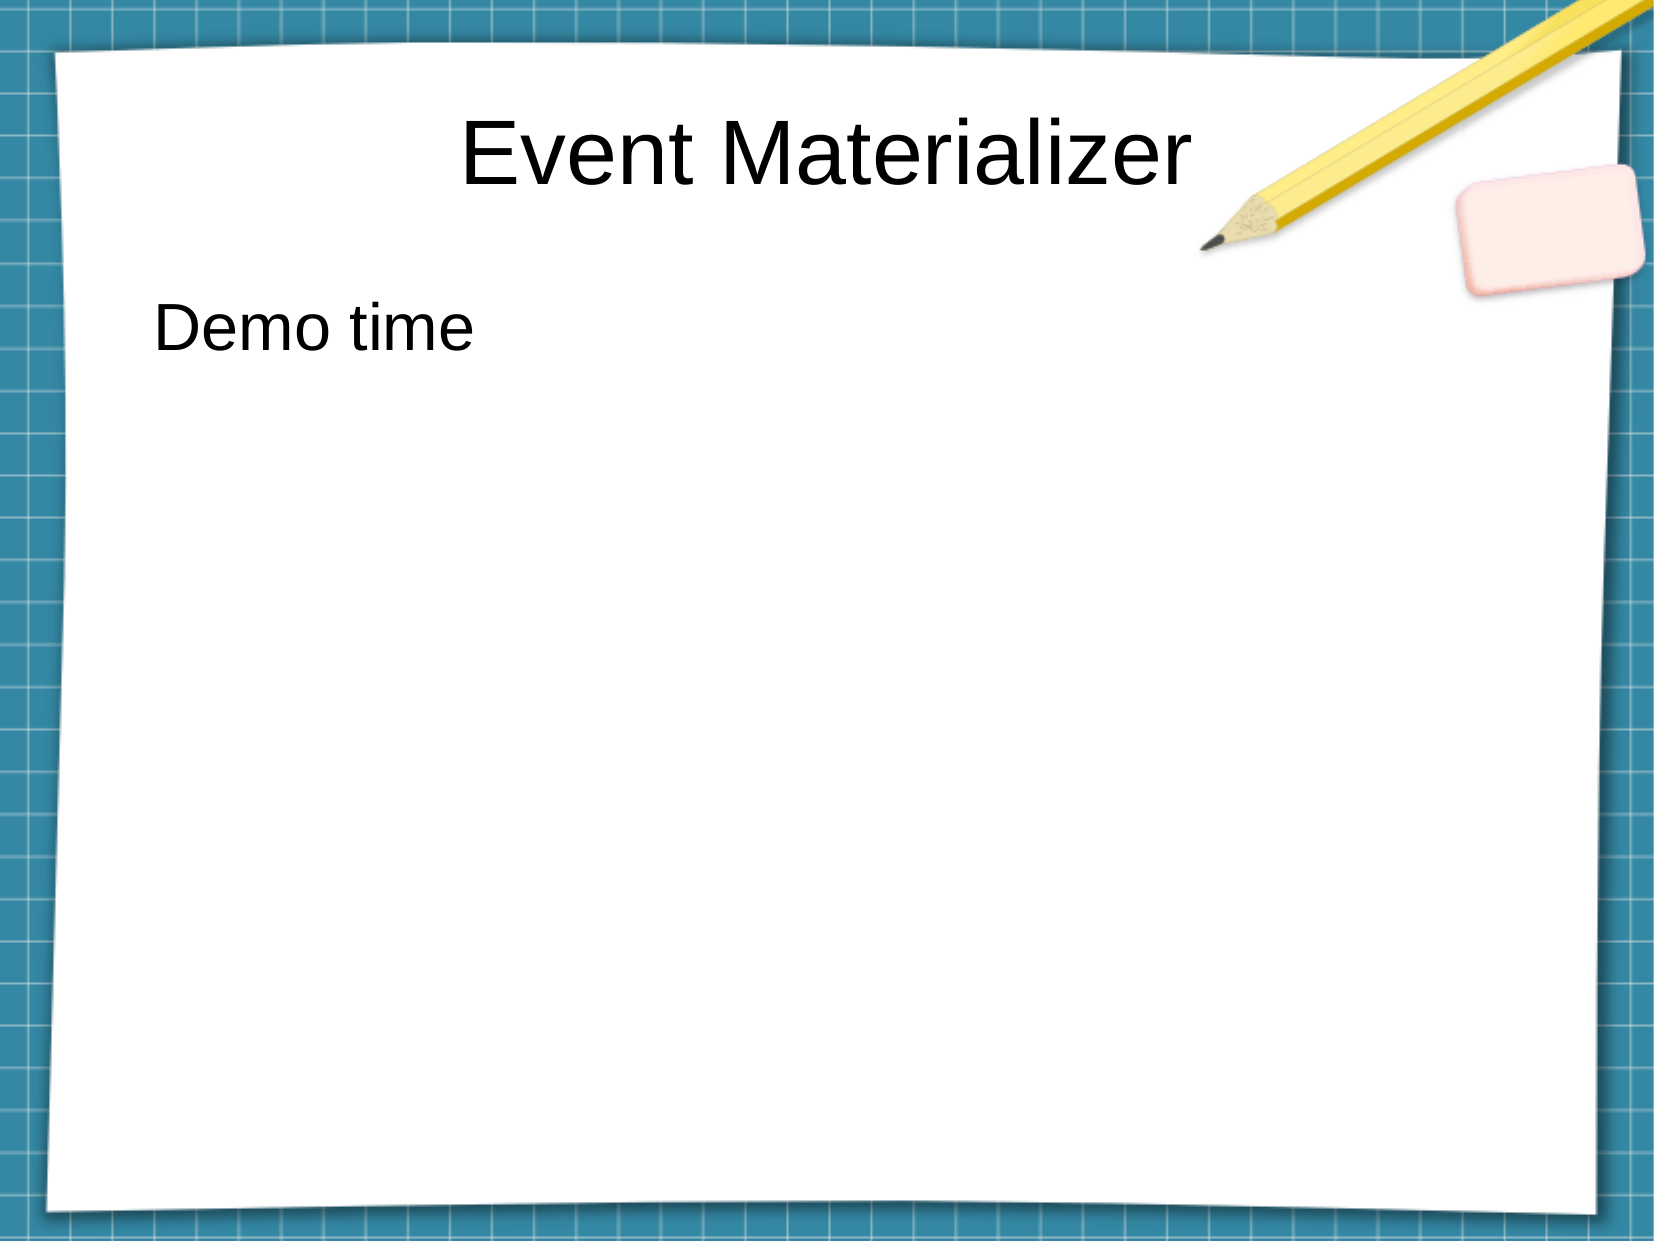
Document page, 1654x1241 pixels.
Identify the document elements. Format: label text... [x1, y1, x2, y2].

picture [0, 0, 1654, 1241]
list Demo time [82, 290, 1571, 1010]
title Event Materializer [82, 49, 1571, 257]
